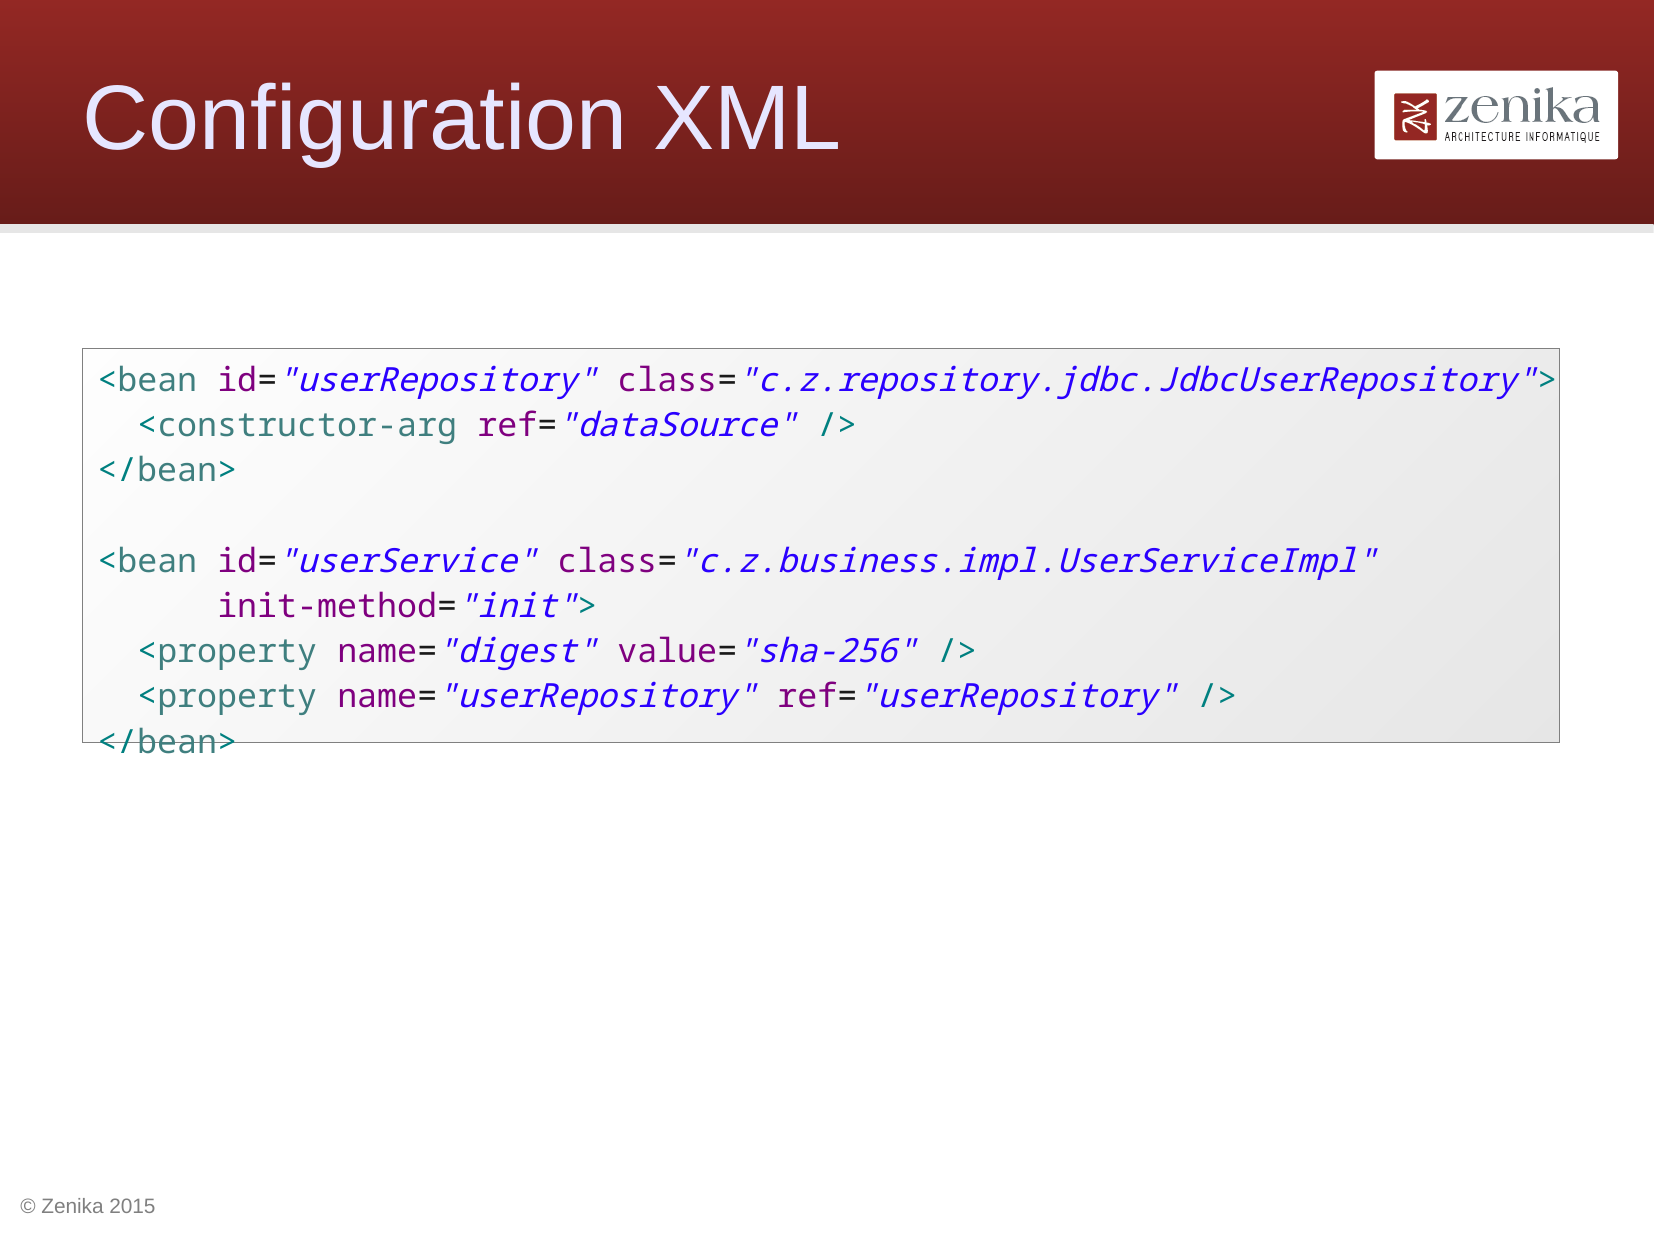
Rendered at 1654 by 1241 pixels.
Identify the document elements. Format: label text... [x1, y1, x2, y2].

title Configuration XML [82, 13, 1571, 222]
picture [1571, 82, 1600, 149]
text_box <bean id="userRepository" class="c.z.repository.jdbc.JdbcUserRepository"> <constructor-arg ref="dataSource" /> </bean> <bean id="userService" class="c.z.business.impl.UserServiceImpl" init-method="init"> <property name="digest" value="sha-256" /> <property name="userRepository" ref="userRepository" /> </bean> [82, 348, 1560, 743]
